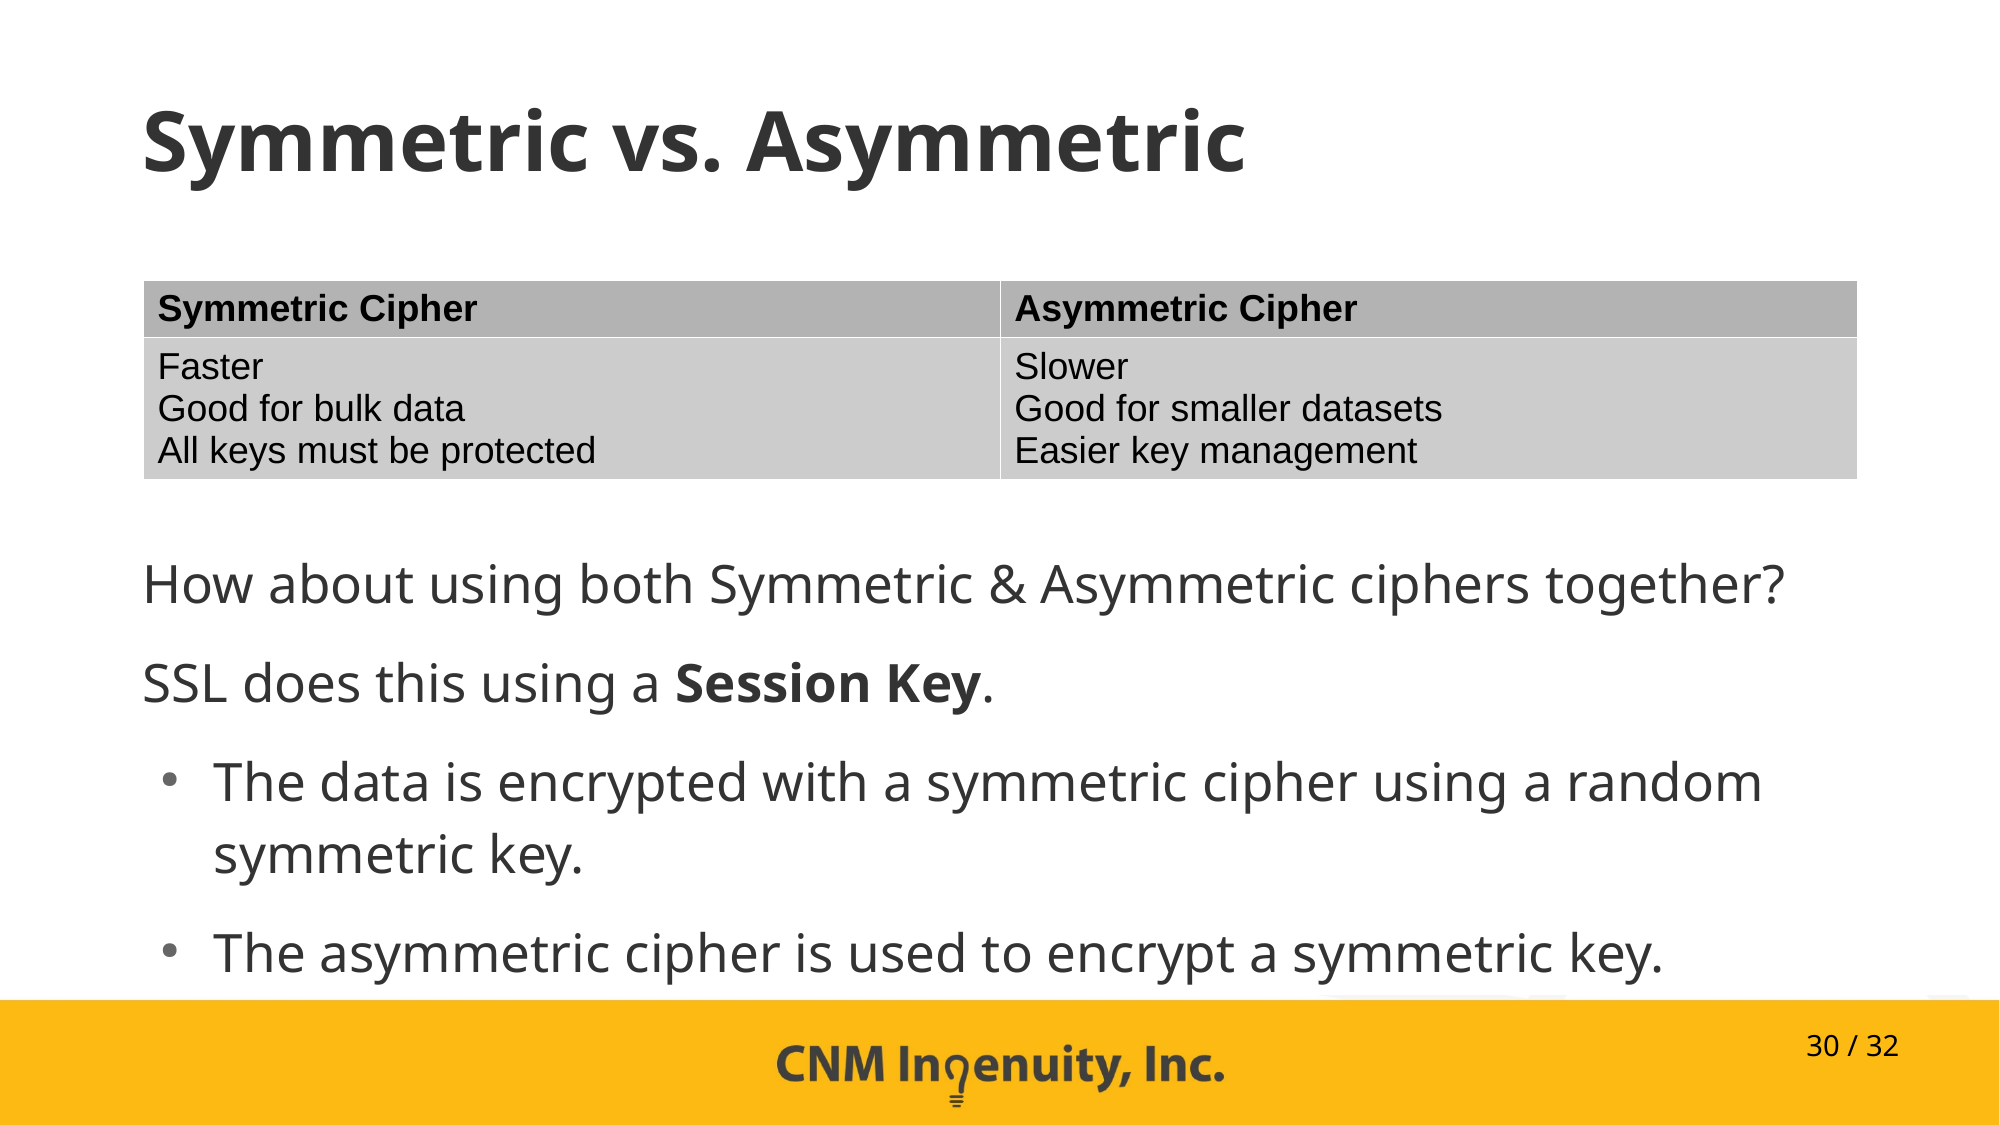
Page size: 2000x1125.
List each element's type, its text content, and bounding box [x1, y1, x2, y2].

title Symmetric vs. Asymmetric [142, 44, 1900, 233]
list How about using both Symmetric & Asymmetric ciphers together? SSL does this using a Session Key. The data is encrypted with a symmetric cipher using a random symmetric key. The asymmetric cipher is used to encrypt a symmetric key. [142, 546, 1891, 979]
table_cell Faster Good for bulk data All keys must be protected [144, 338, 1000, 479]
table_header Symmetric Cipher [144, 281, 1000, 337]
table_cell Slower Good for smaller datasets Easier key management [1001, 338, 1857, 479]
table_header Asymmetric Cipher [1001, 281, 1857, 337]
